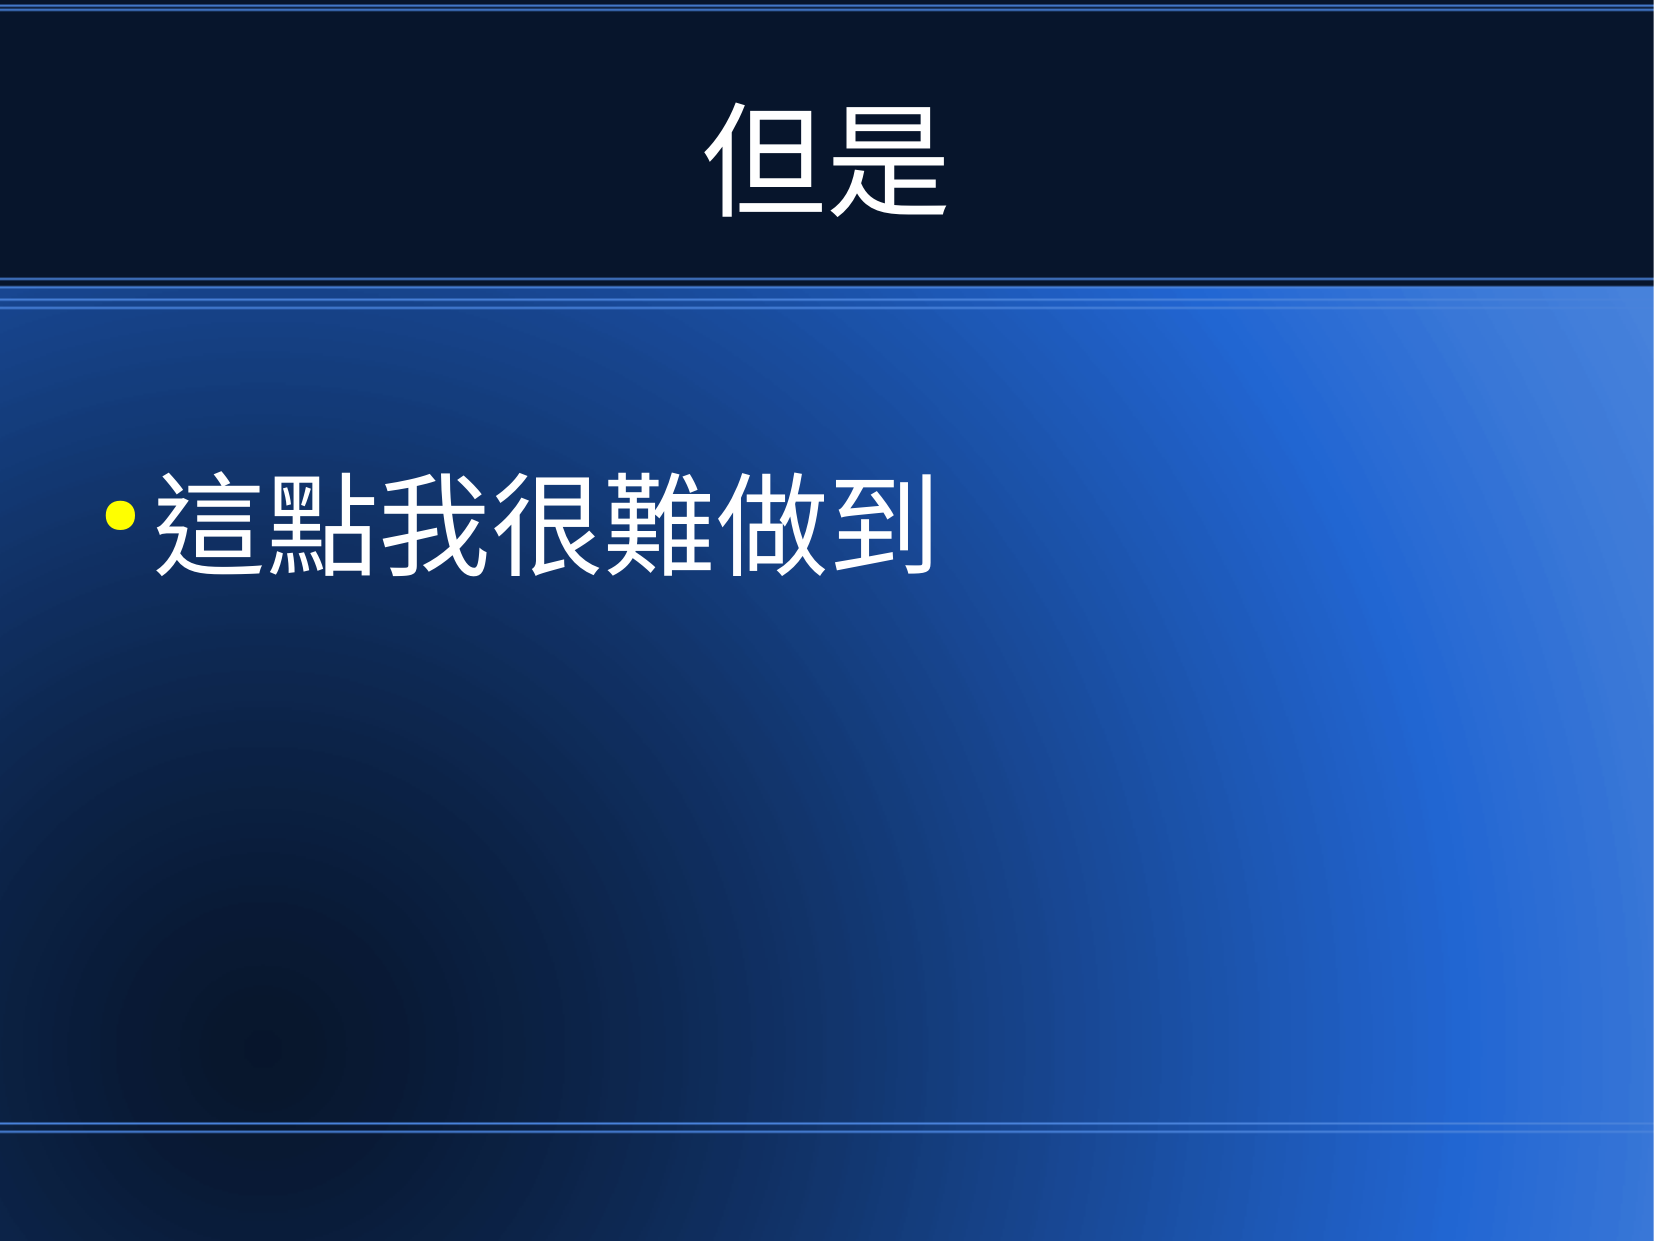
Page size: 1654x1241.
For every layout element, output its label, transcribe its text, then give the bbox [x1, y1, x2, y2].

picture [0, 0, 1654, 1241]
title 但是 [82, 49, 1571, 257]
list 這點我很難做到 [82, 355, 1571, 1241]
